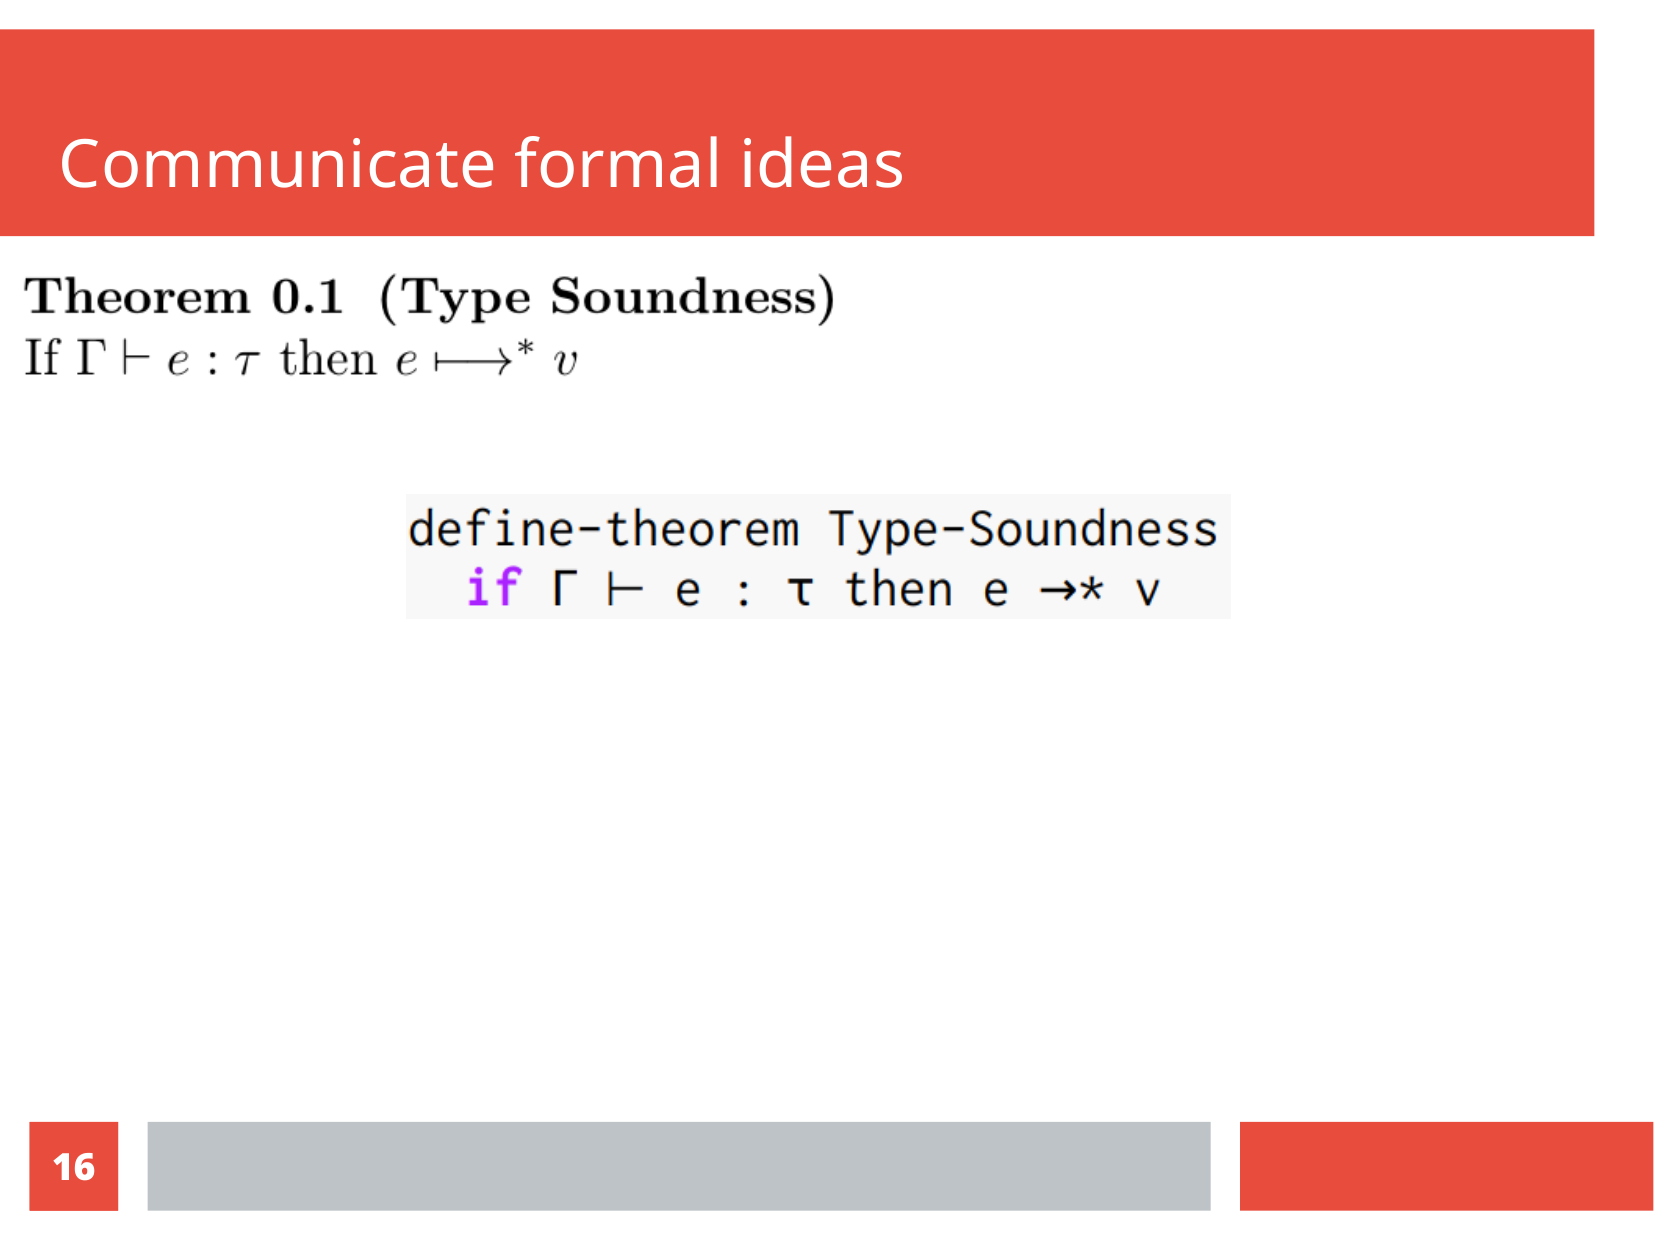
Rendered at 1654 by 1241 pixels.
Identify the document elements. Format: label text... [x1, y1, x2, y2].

picture [15, 269, 844, 381]
picture [406, 494, 1231, 619]
title Communicate formal ideas [59, 59, 1595, 207]
